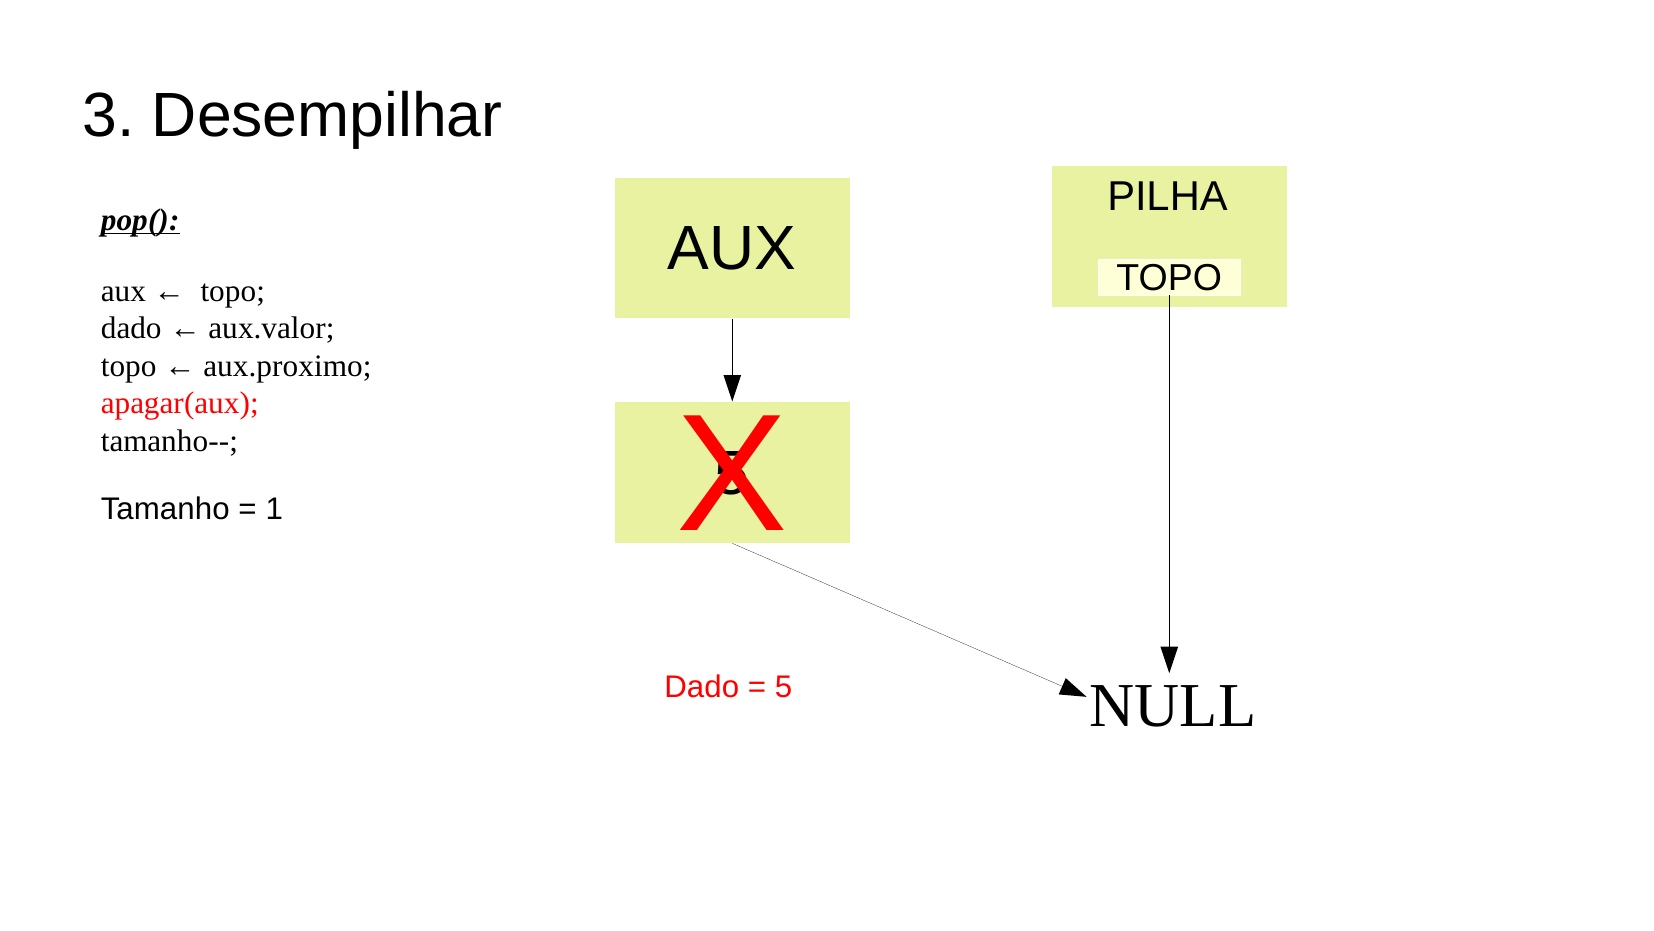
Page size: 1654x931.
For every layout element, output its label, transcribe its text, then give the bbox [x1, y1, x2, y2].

title 3. Desempilhar [82, 37, 1571, 193]
text_box AUX [614, 177, 851, 319]
text_box [1051, 165, 1288, 308]
text_box Dado = 5 [649, 661, 808, 712]
text_box X [661, 372, 803, 574]
text_box NULL [1074, 663, 1276, 745]
text_box Tamanho = 1 [86, 503, 301, 569]
text_box 5 [803, 401, 851, 544]
text_box TOPO [1098, 259, 1241, 296]
text_box PILHA [1092, 165, 1247, 227]
text_box 5 [614, 401, 661, 544]
text_box pop(): aux ← topo; dado ← aux.valor; topo ← aux.proximo; apagar(aux); tamanho--; [85, 191, 508, 503]
